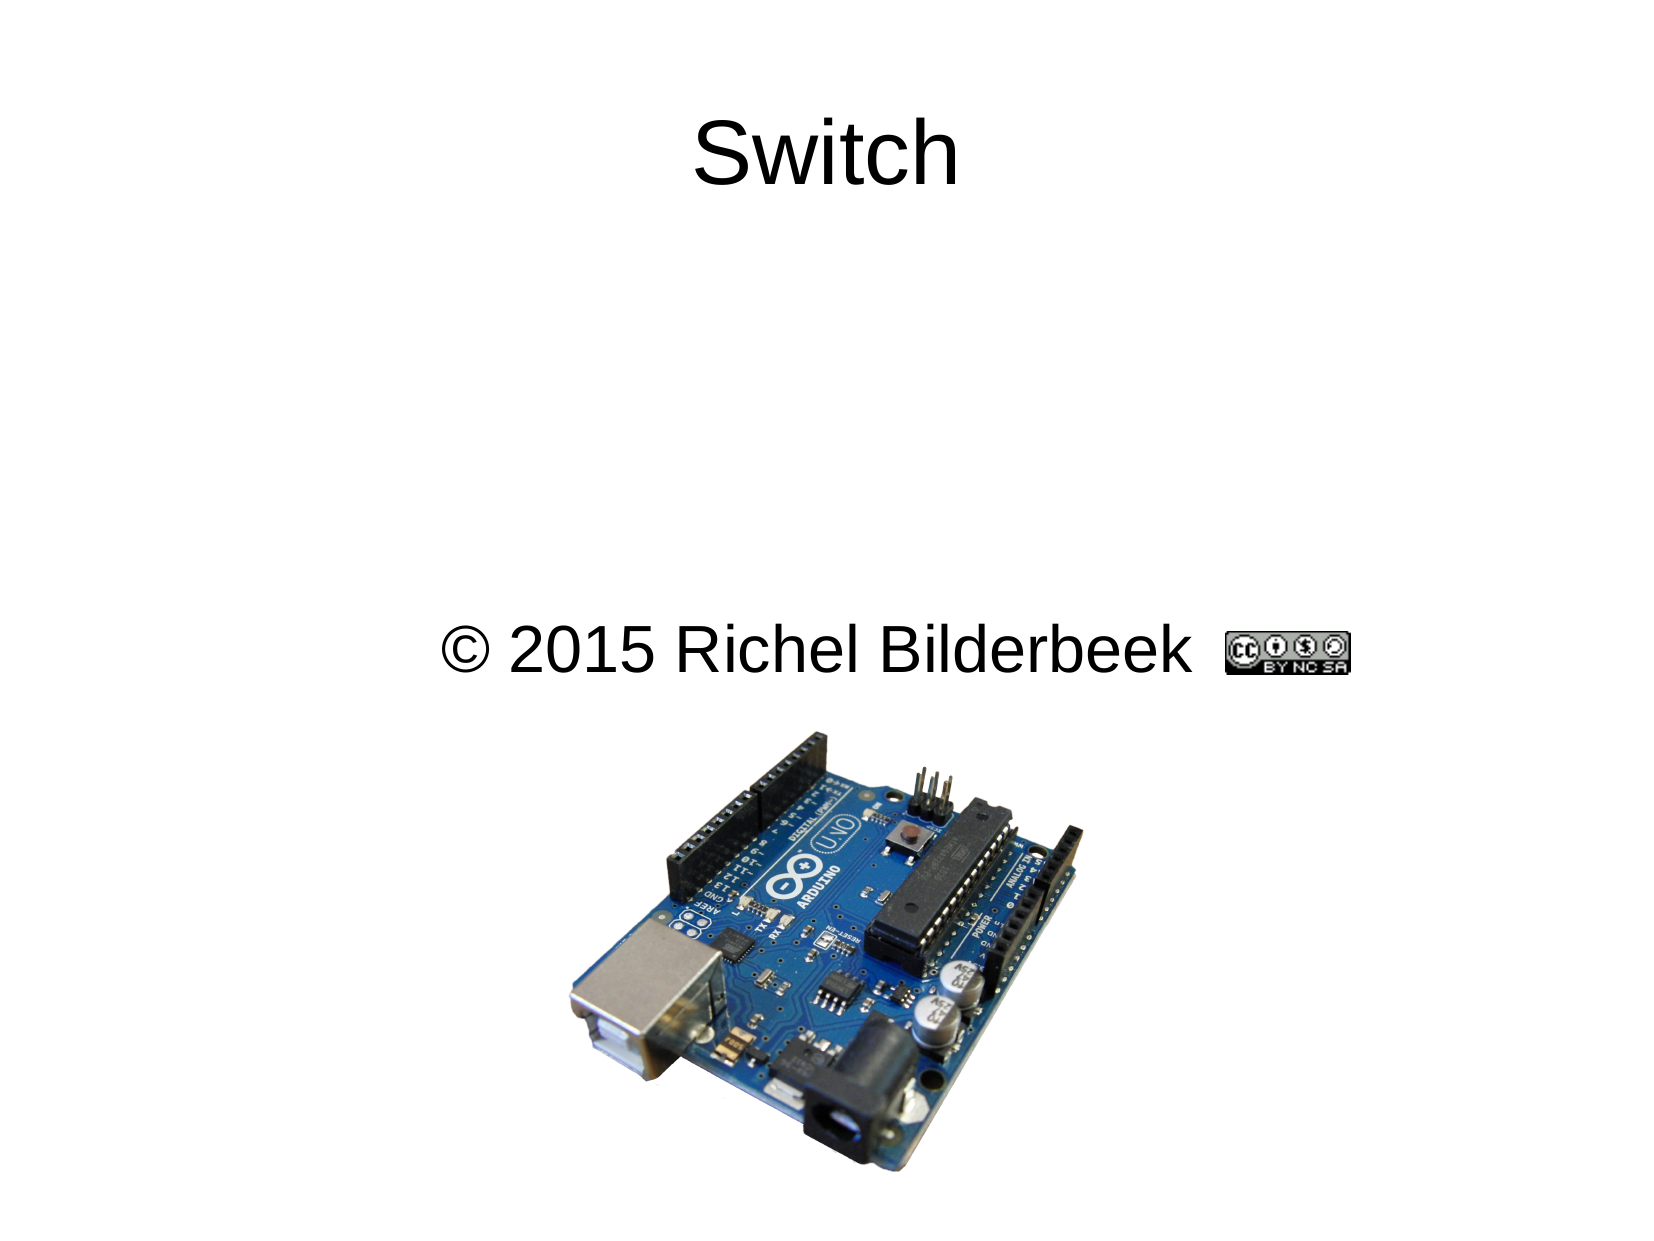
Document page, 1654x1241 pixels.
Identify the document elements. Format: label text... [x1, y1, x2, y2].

title Switch [82, 49, 1571, 257]
subtitle © 2015 Richel Bilderbeek [82, 290, 1571, 1010]
picture [1225, 631, 1351, 676]
picture [525, 689, 1126, 1219]
